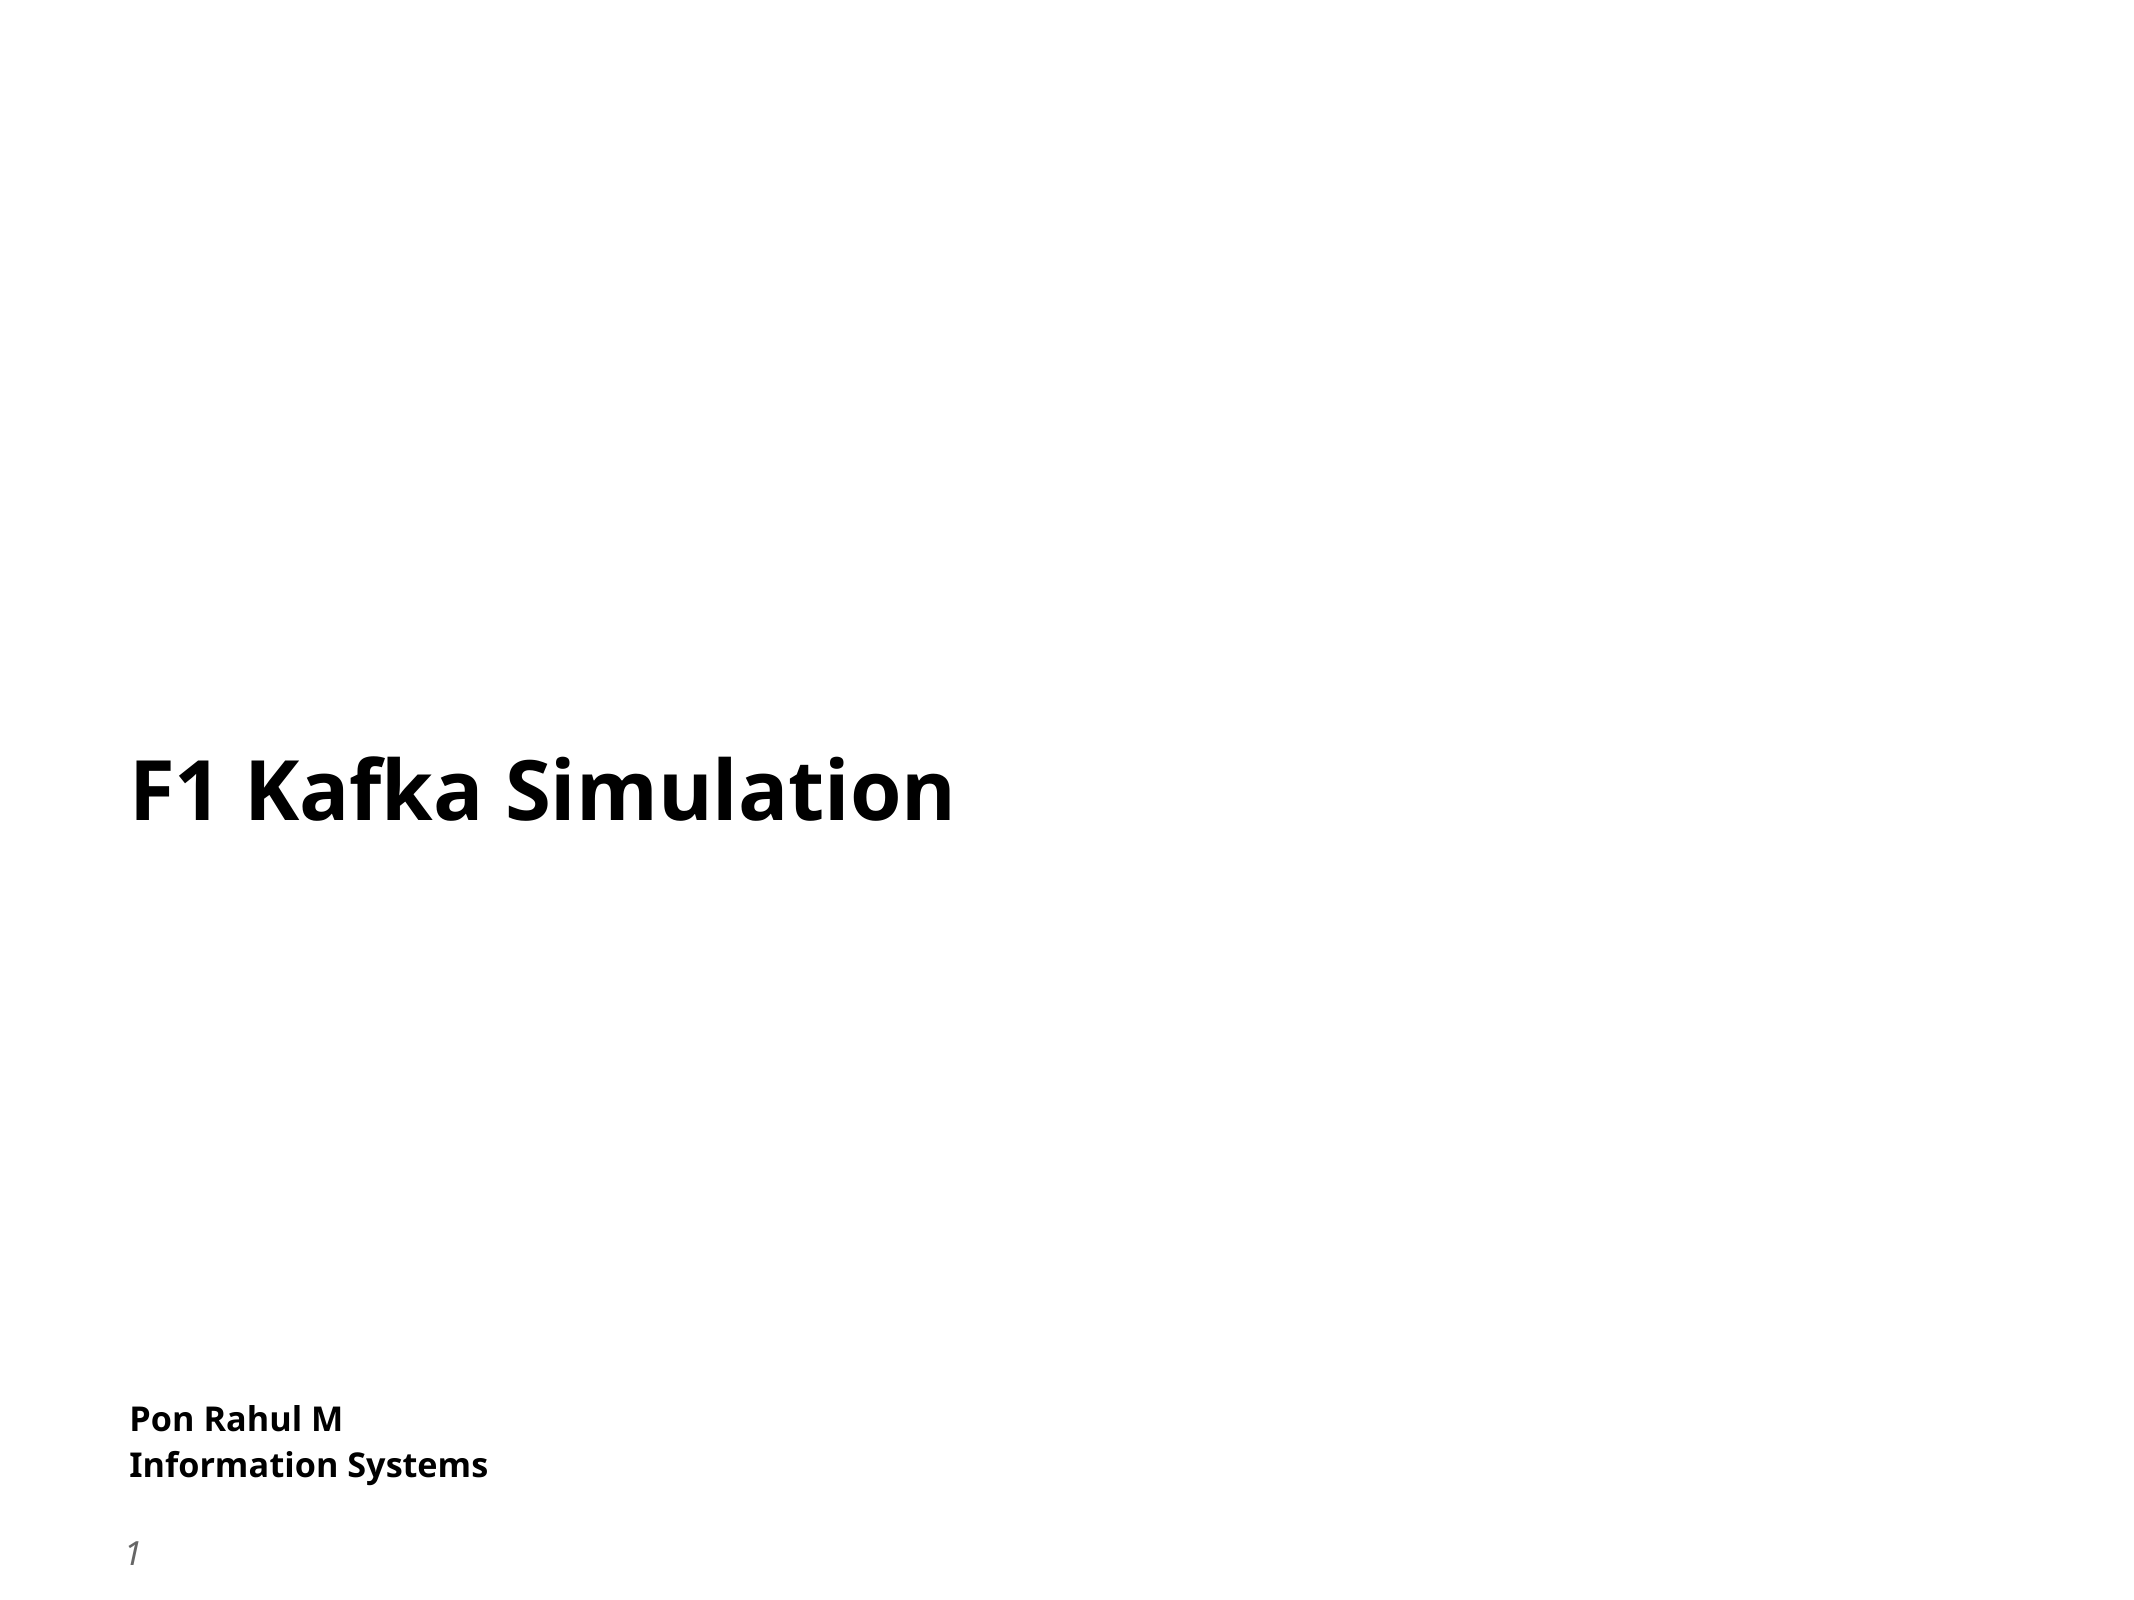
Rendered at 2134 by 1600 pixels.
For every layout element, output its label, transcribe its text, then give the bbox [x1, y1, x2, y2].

text_box Pon Rahul M Information Systems [114, 1387, 2019, 1496]
text_box F1 Kafka Simulation [114, 304, 2019, 846]
